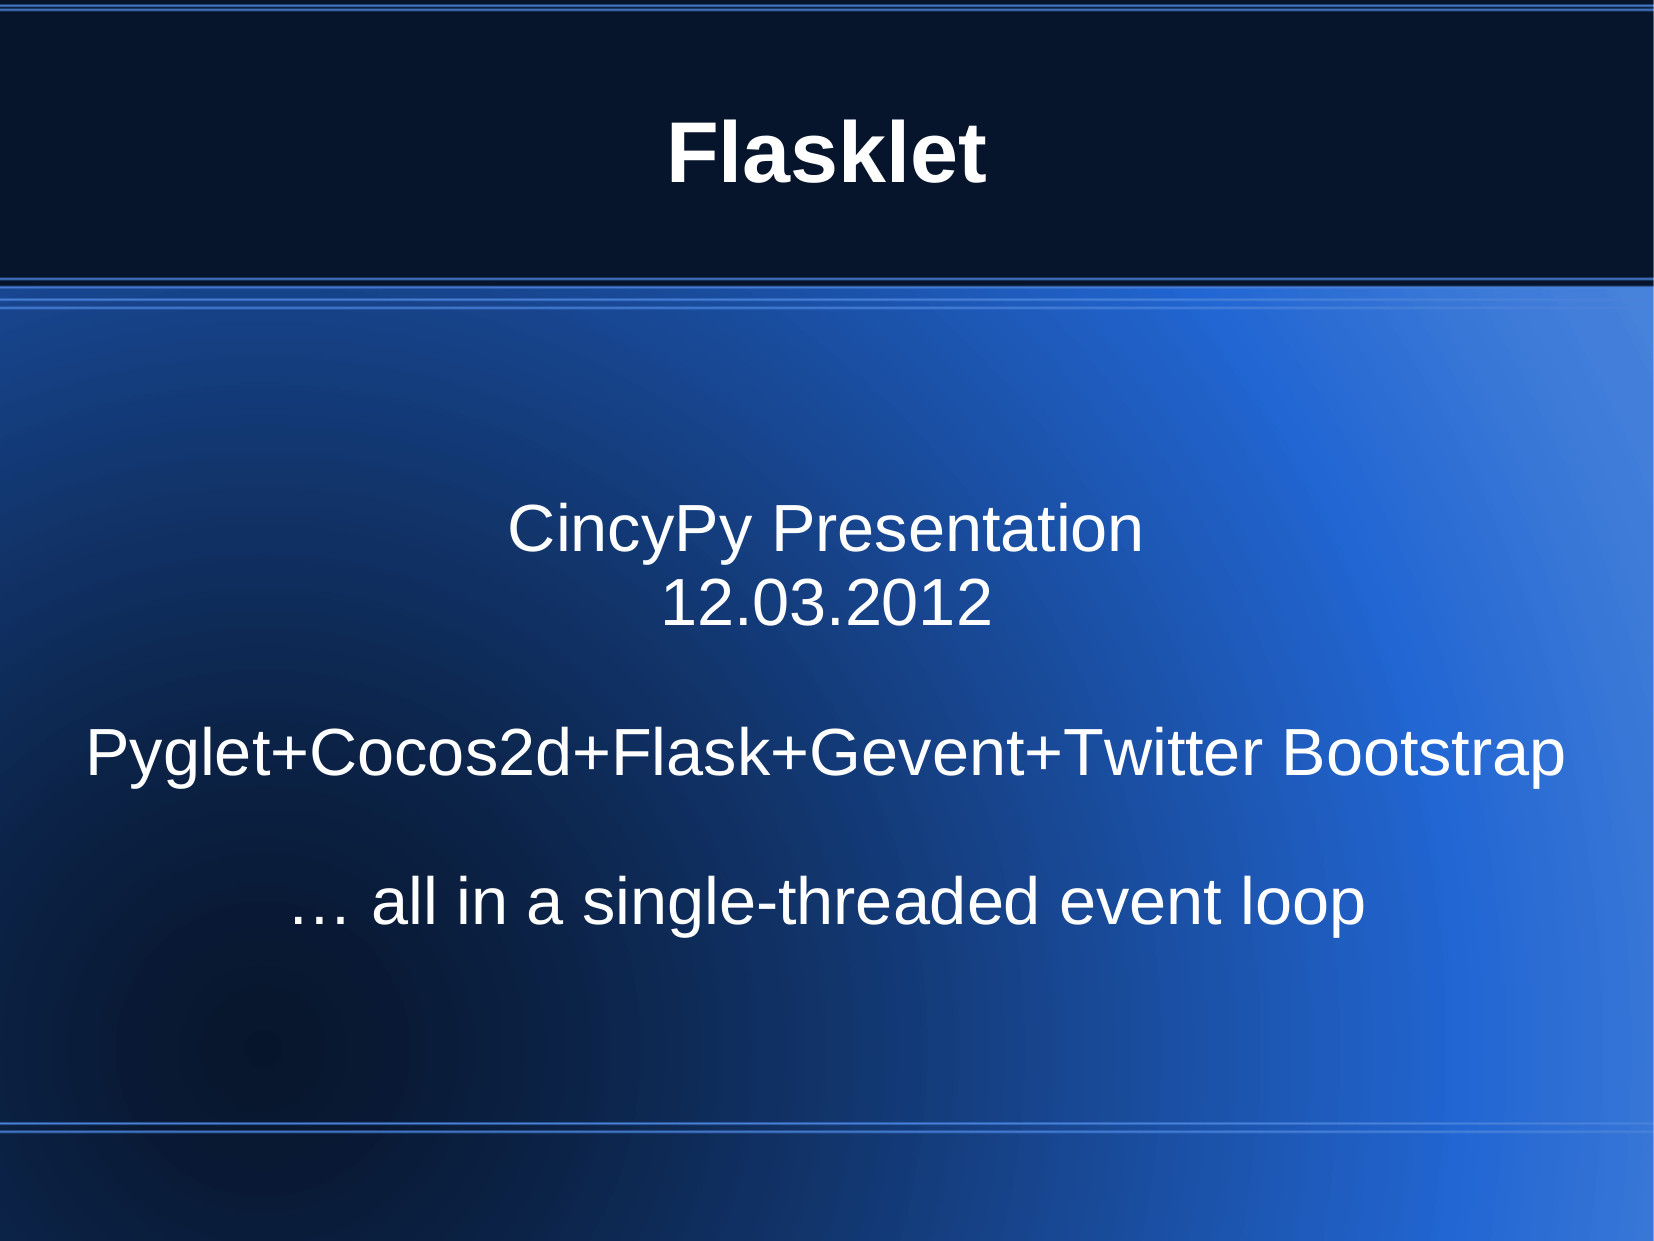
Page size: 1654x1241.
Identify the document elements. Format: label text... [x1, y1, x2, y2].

subtitle CincyPy Presentation 12.03.2012 Pyglet+Cocos2d+Flask+Gevent+Twitter Bootstrap … all in a single-threaded event loop [82, 355, 1571, 1075]
title Flasklet [82, 49, 1571, 257]
picture [0, 0, 1654, 1241]
